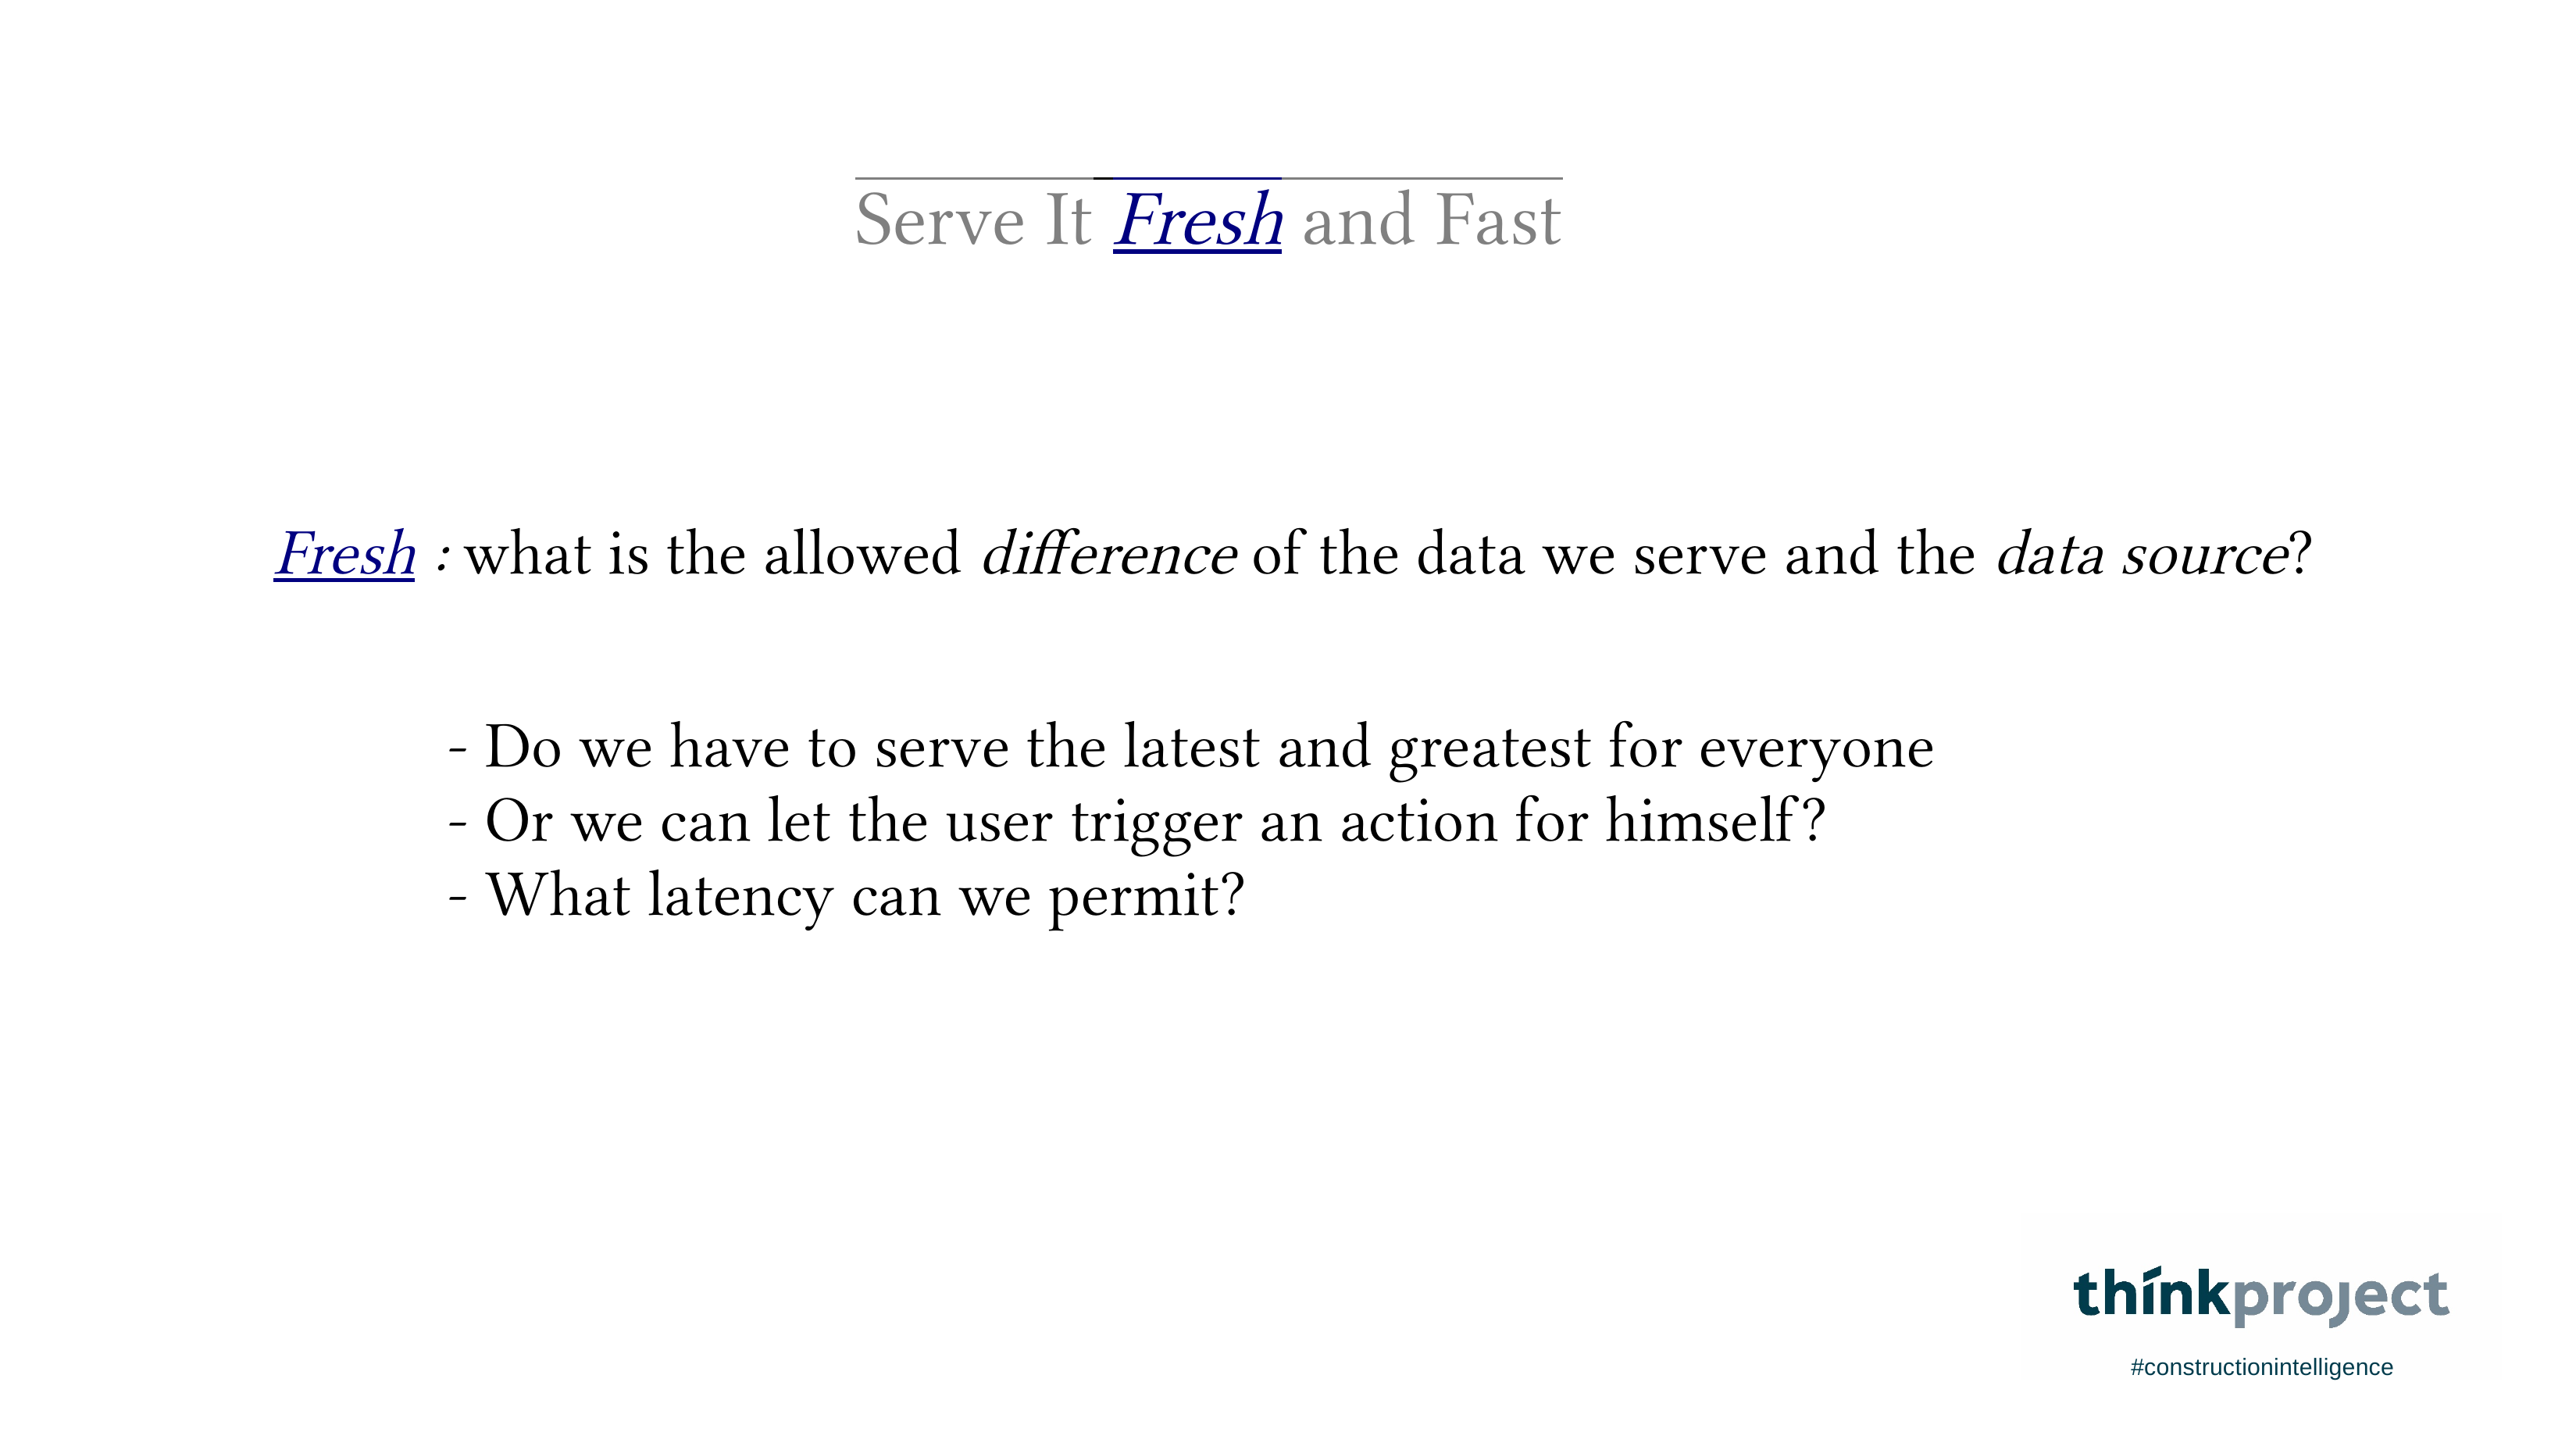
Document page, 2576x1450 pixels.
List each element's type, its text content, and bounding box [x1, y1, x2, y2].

picture [2021, 1212, 2502, 1380]
text_box Fresh : what is the allowed difference of the data we serve and the data source? [245, 509, 2441, 670]
text_box - Do we have to serve the latest and greatest for everyone - Or we can let the user trigger an action for himself? - What latency can we permit? [436, 703, 1964, 938]
text_box Serve It Fresh and Fast [824, 168, 1596, 329]
picture [2332, 1364, 2338, 1373]
